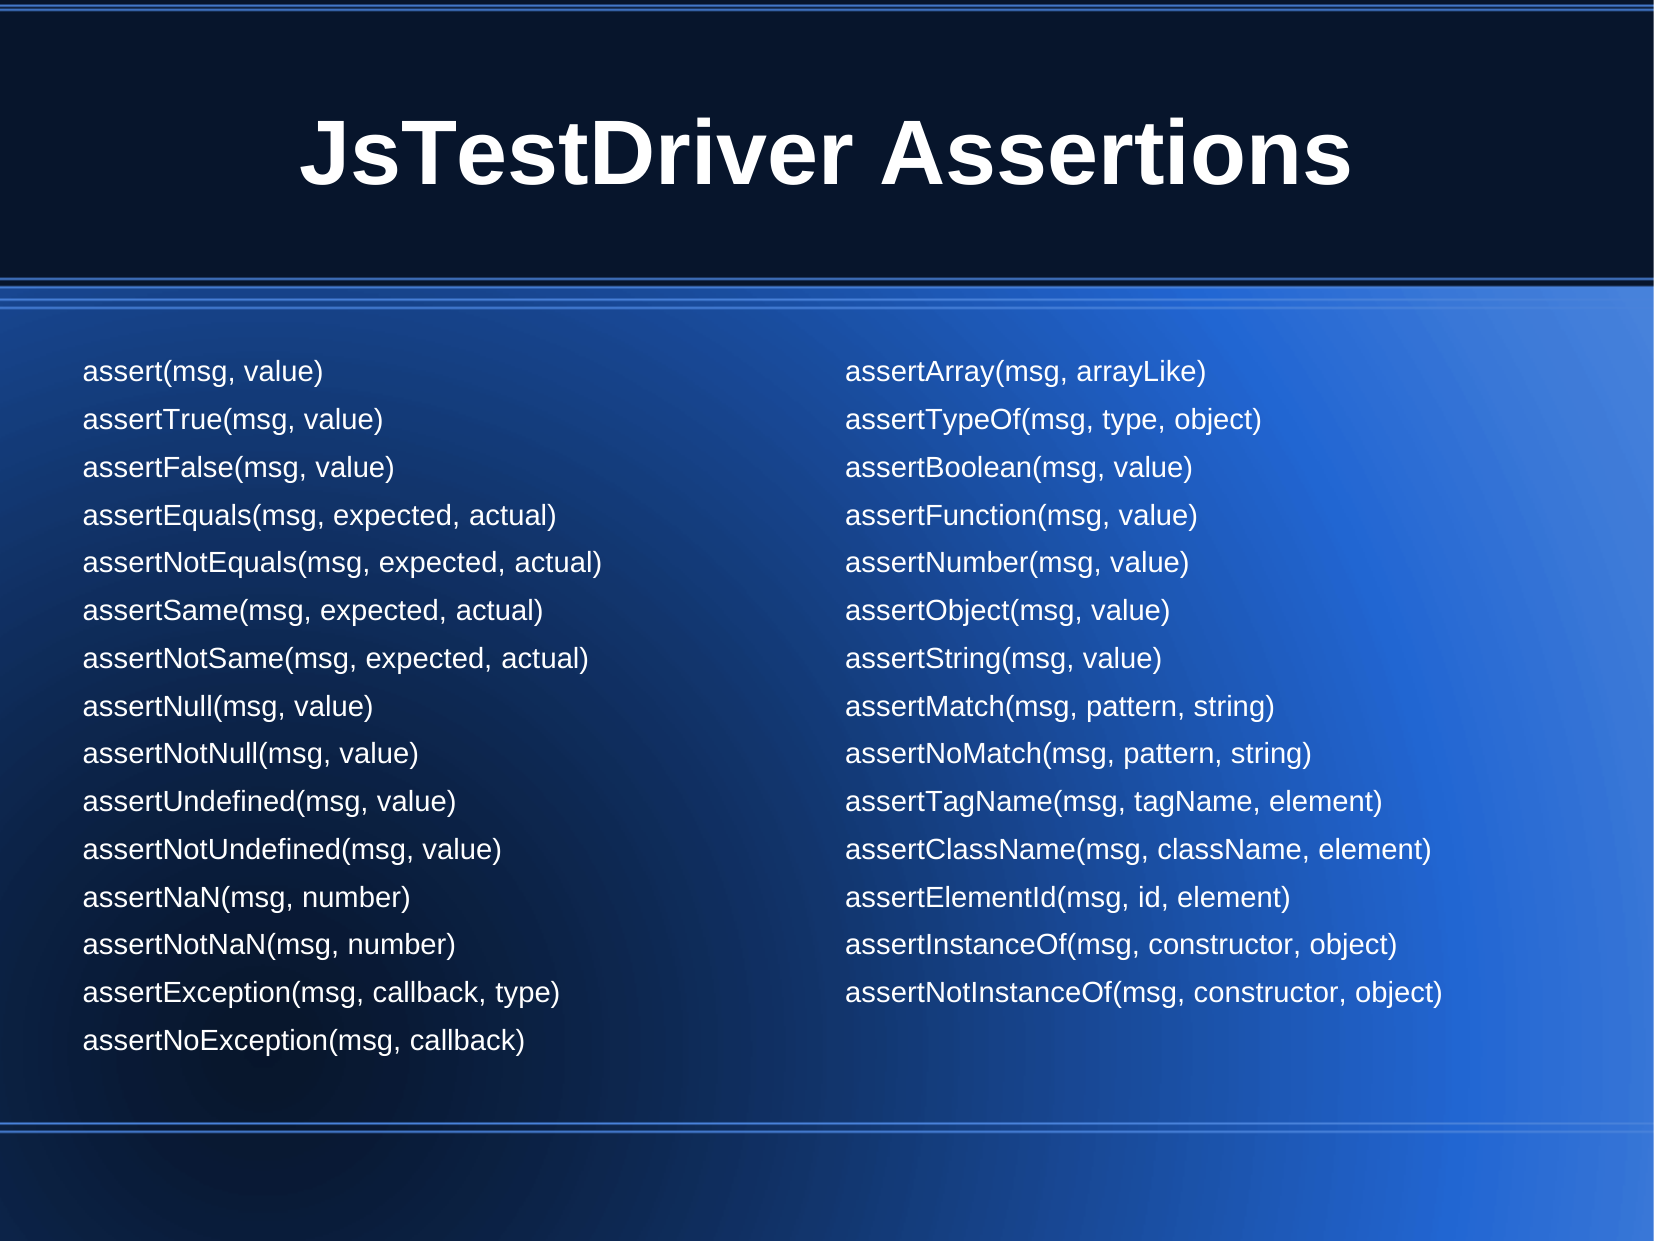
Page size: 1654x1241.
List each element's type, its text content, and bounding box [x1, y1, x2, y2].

list assertArray(msg, arrayLike) assertTypeOf(msg, type, object) assertBoolean(msg, value) assertFunction(msg, value) assertNumber(msg, value) assertObject(msg, value) assertString(msg, value) assertMatch(msg, pattern, string) assertNoMatch(msg, pattern, string) assertTagName(msg, tagName, element) assertClassName(msg, className, element) assertElementId(msg, id, element) assertInstanceOf(msg, constructor, object) assertNotInstanceOf(msg, constructor, object) [845, 355, 1572, 1174]
list assert(msg, value) assertTrue(msg, value) assertFalse(msg, value) assertEquals(msg, expected, actual) assertNotEquals(msg, expected, actual) assertSame(msg, expected, actual) assertNotSame(msg, expected, actual) assertNull(msg, value) assertNotNull(msg, value) assertUndefined(msg, value) assertNotUndefined(msg, value) assertNaN(msg, number) assertNotNaN(msg, number) assertException(msg, callback, type) assertNoException(msg, callback) [82, 355, 809, 1174]
title JsTestDriver Assertions [82, 49, 1571, 257]
picture [0, 0, 1654, 1241]
